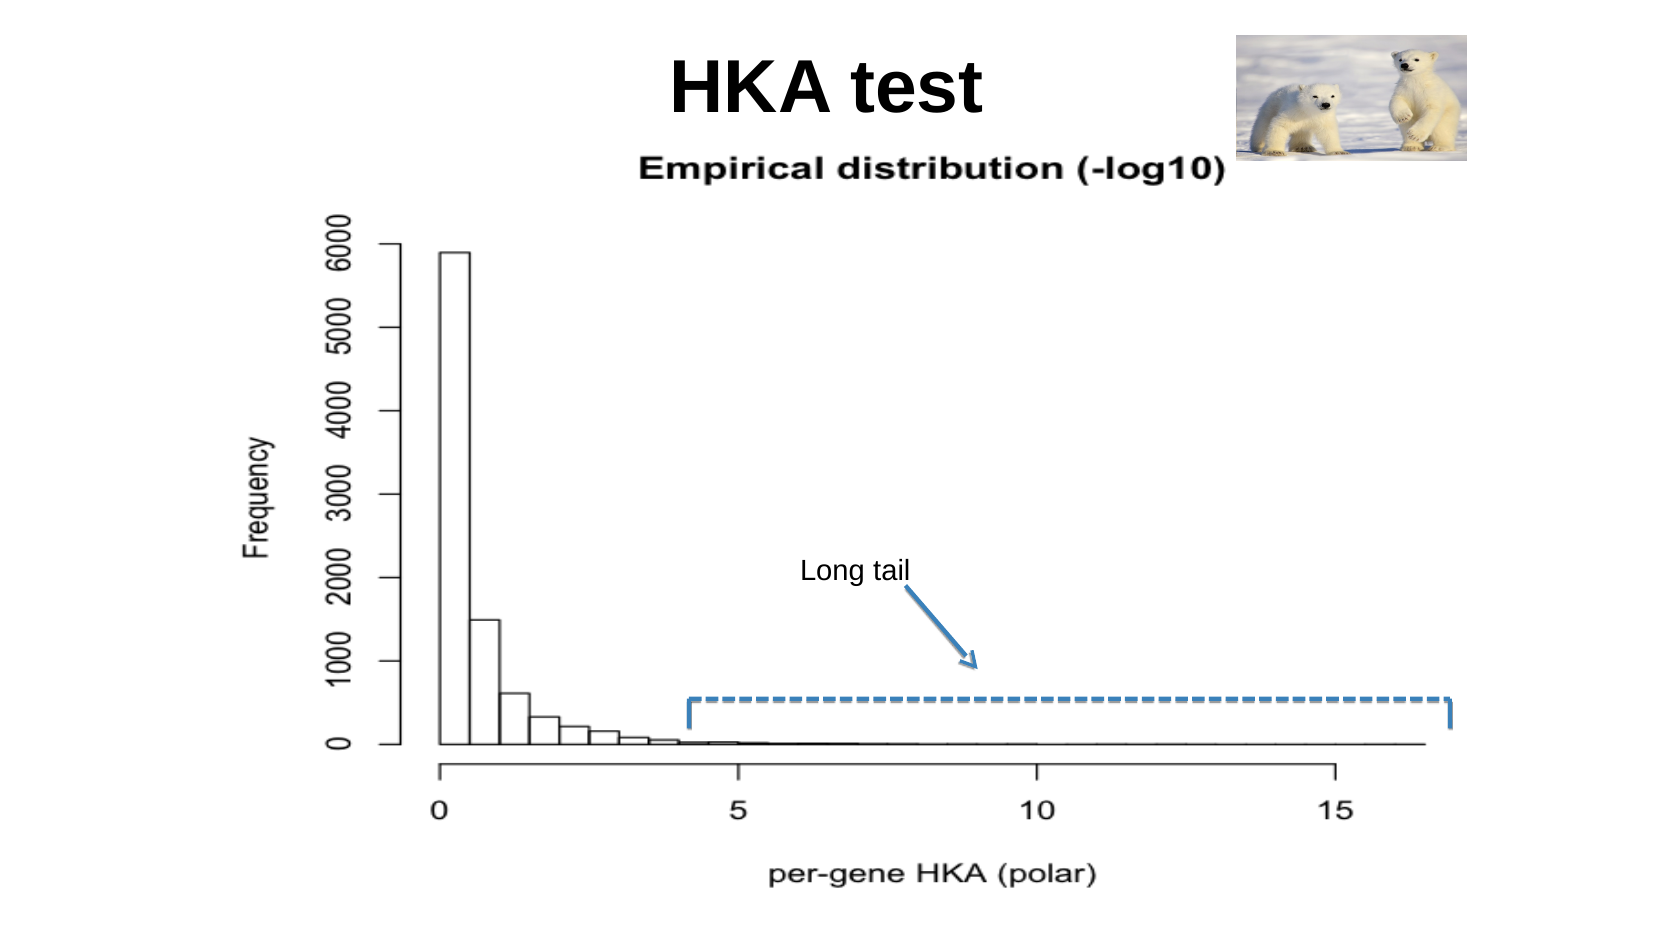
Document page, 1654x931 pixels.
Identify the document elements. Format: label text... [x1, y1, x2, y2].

title HKA test [82, 5, 1571, 161]
text_box Long tail [785, 543, 926, 594]
picture [236, 35, 1467, 896]
